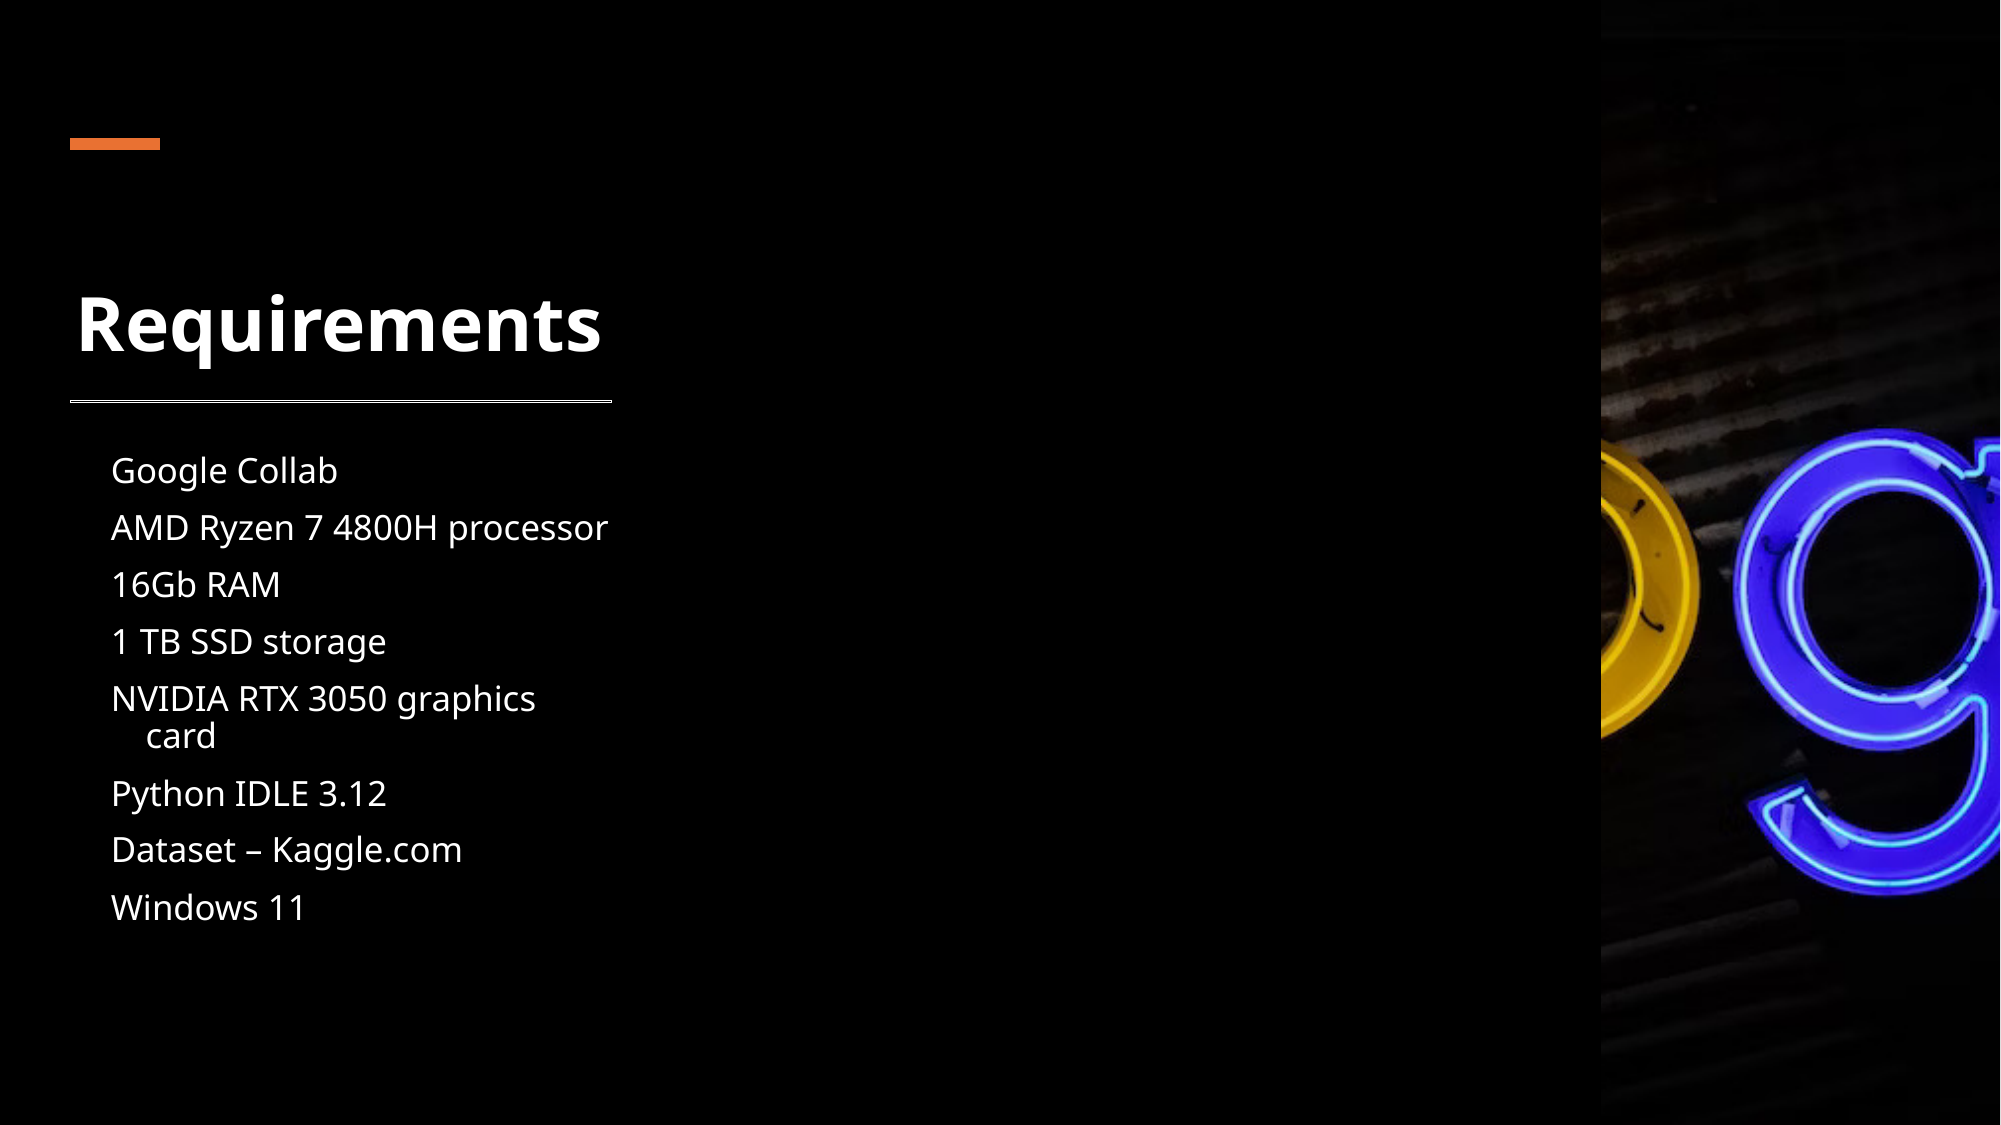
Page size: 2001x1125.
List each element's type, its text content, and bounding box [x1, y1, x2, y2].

title Requirements [60, 190, 625, 376]
list Google Collab AMD Ryzen 7 4800H processor 16Gb RAM 1 TB SSD storage NVIDIA RTX 3050 graphics card Python IDLE 3.12 Dataset – Kaggle.com Windows 11 [60, 445, 626, 972]
text_box [0, 0, 1601, 1125]
picture [1601, 0, 2000, 1125]
